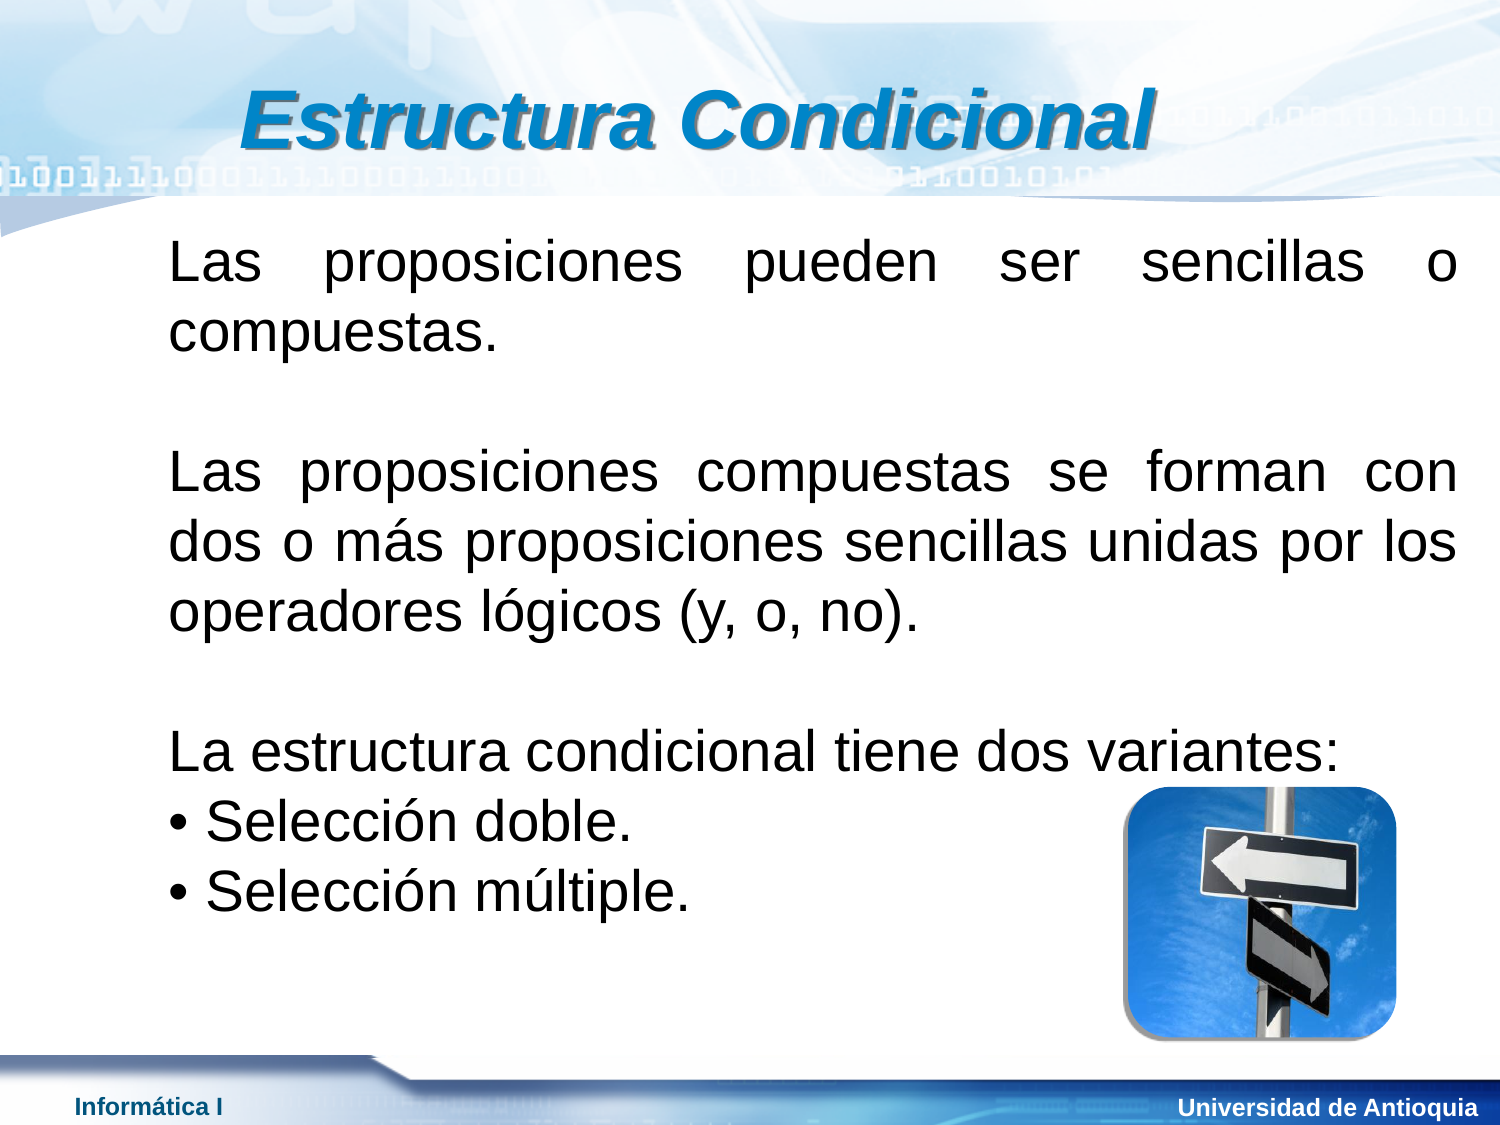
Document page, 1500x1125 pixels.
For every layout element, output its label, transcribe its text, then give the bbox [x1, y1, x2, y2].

title Estructura Condicional [224, 57, 1438, 150]
picture [0, 0, 1500, 196]
text_box Las proposiciones pueden ser sencillas o compuestas. Las proposiciones compuestas se forman con dos o más proposiciones sencillas unidas por los operadores lógicos (y, o, no). La estructura condicional tiene dos variantes: • Selección doble. • Selección múltiple. [152, 214, 1477, 894]
text_box [1128, 786, 1397, 1038]
picture [0, 1055, 1500, 1125]
